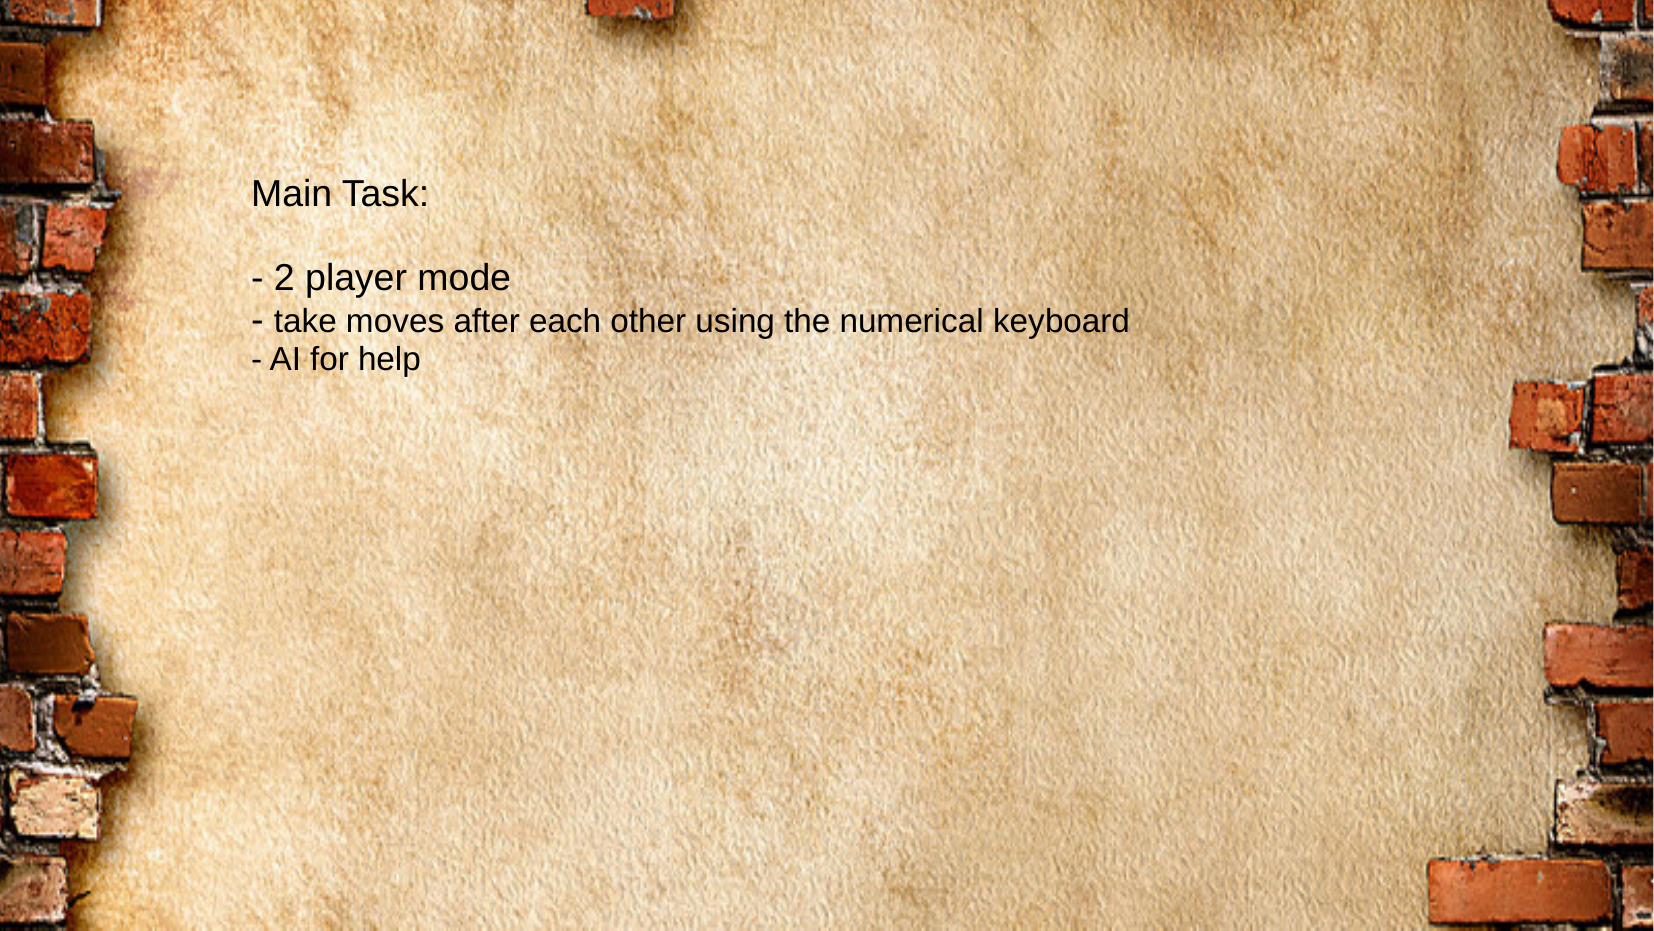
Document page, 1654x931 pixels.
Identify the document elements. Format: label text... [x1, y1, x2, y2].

text_box Main Task: - 2 player mode - take moves after each other using the numerical keyboard - AI for help [236, 165, 1359, 386]
picture [0, 0, 1654, 931]
